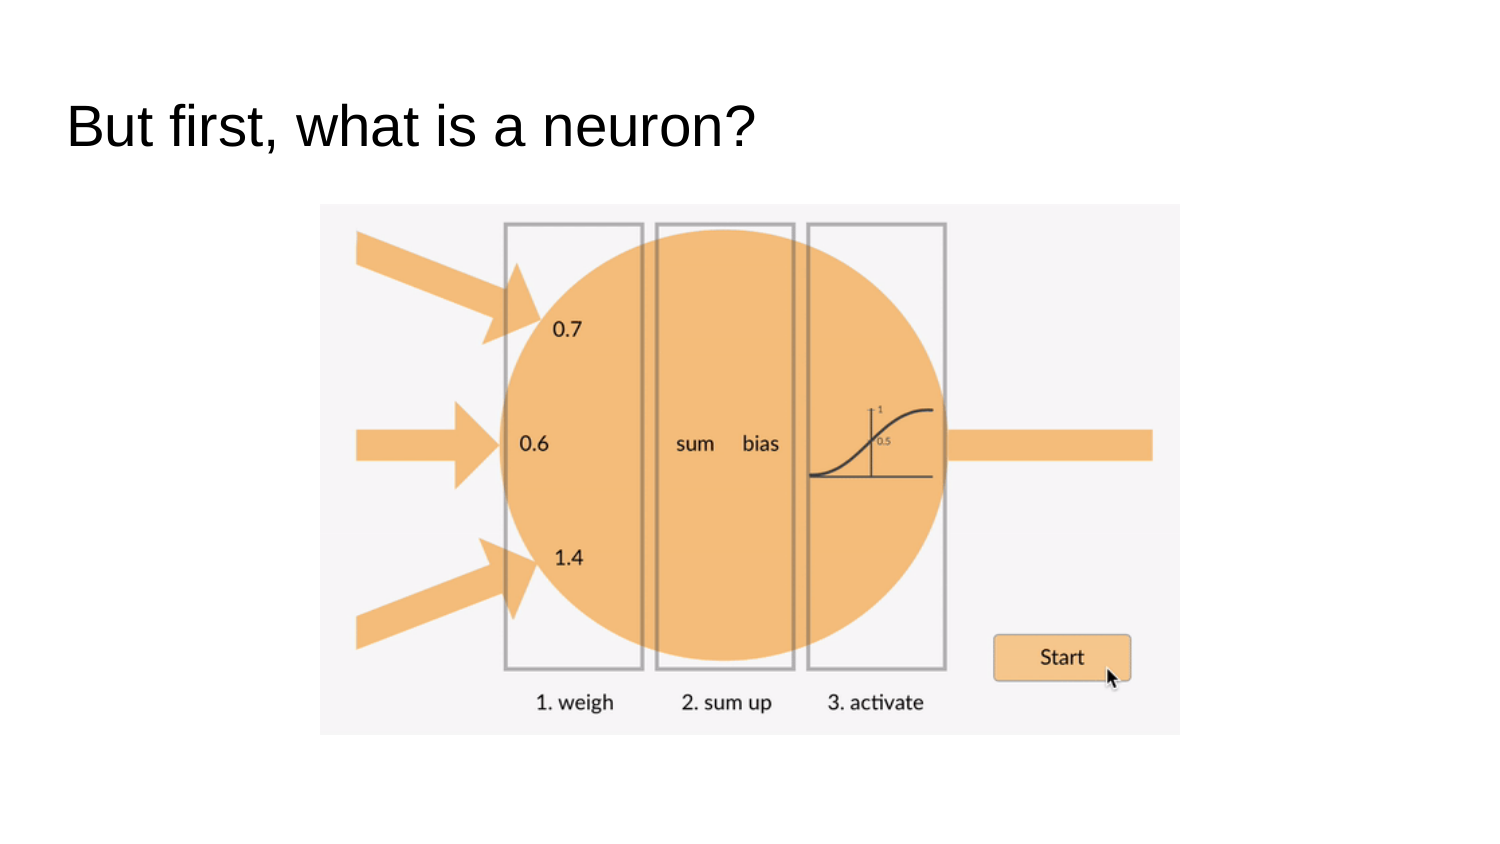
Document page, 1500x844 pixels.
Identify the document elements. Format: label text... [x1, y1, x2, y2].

picture [320, 204, 1180, 735]
title But first, what is a neuron? [51, 72, 1449, 167]
